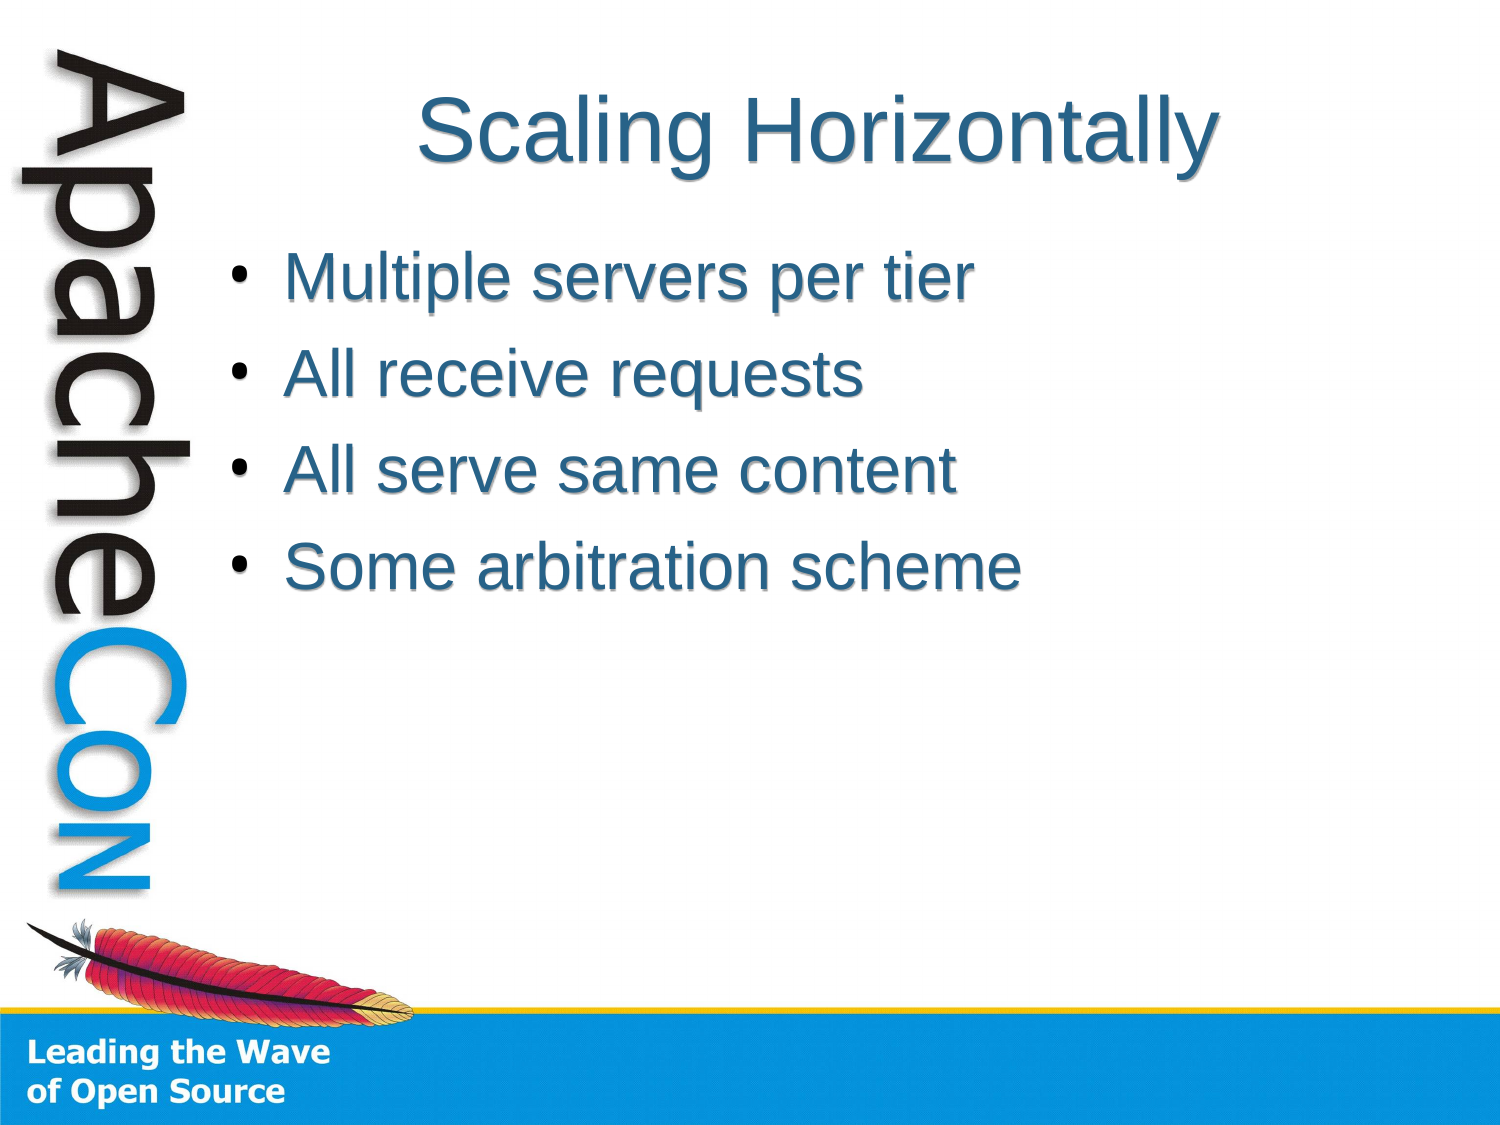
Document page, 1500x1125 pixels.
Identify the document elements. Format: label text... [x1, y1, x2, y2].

list Multiple servers per tier All receive requests All serve same content Some arbitration scheme [212, 224, 1426, 913]
title Scaling Horizontally [212, 62, 1426, 188]
